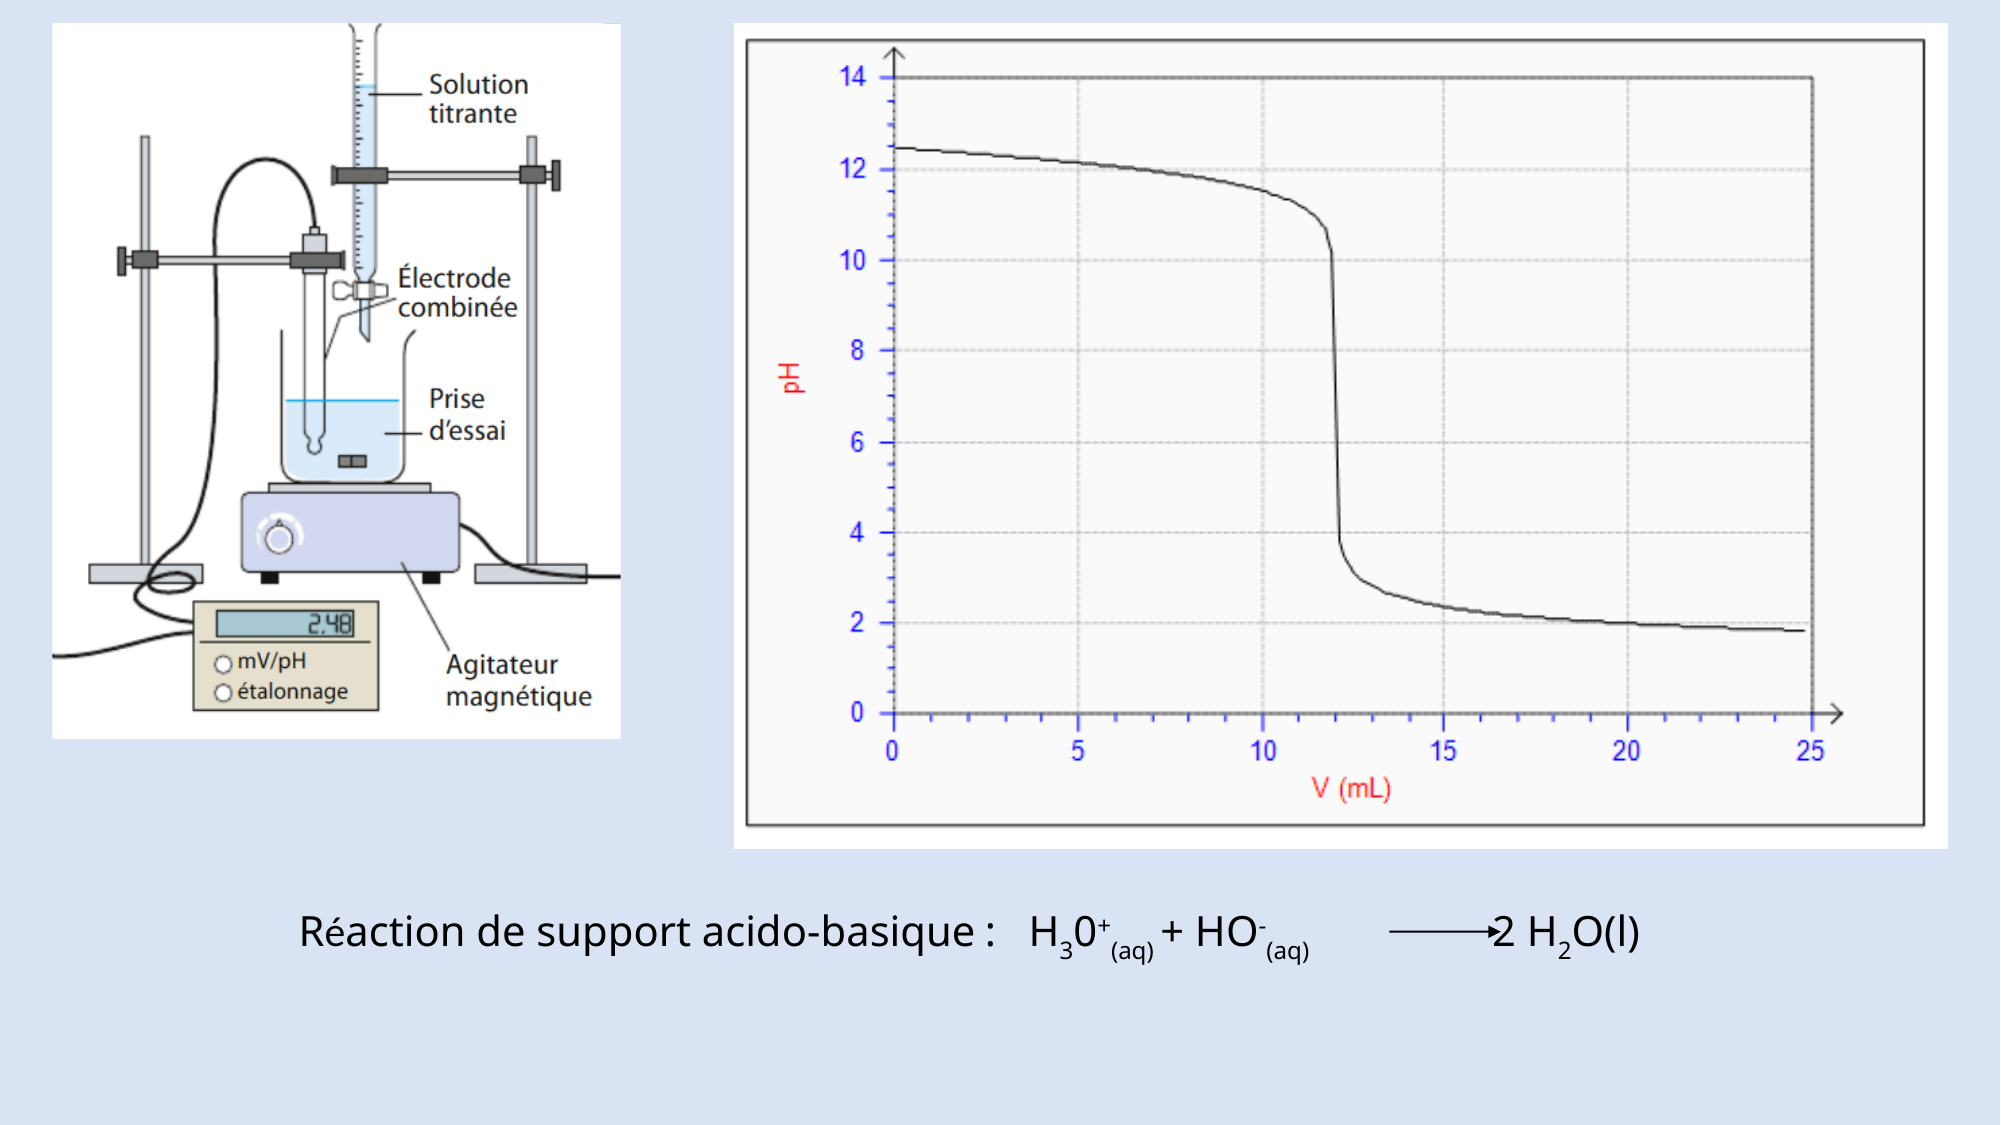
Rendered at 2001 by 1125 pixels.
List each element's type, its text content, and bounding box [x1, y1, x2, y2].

picture [734, 23, 1948, 849]
text_box Réaction de support acido-basique : H30+(aq) + HO-(aq) 2 H2O(l) [259, 897, 1656, 972]
picture [52, 23, 621, 739]
